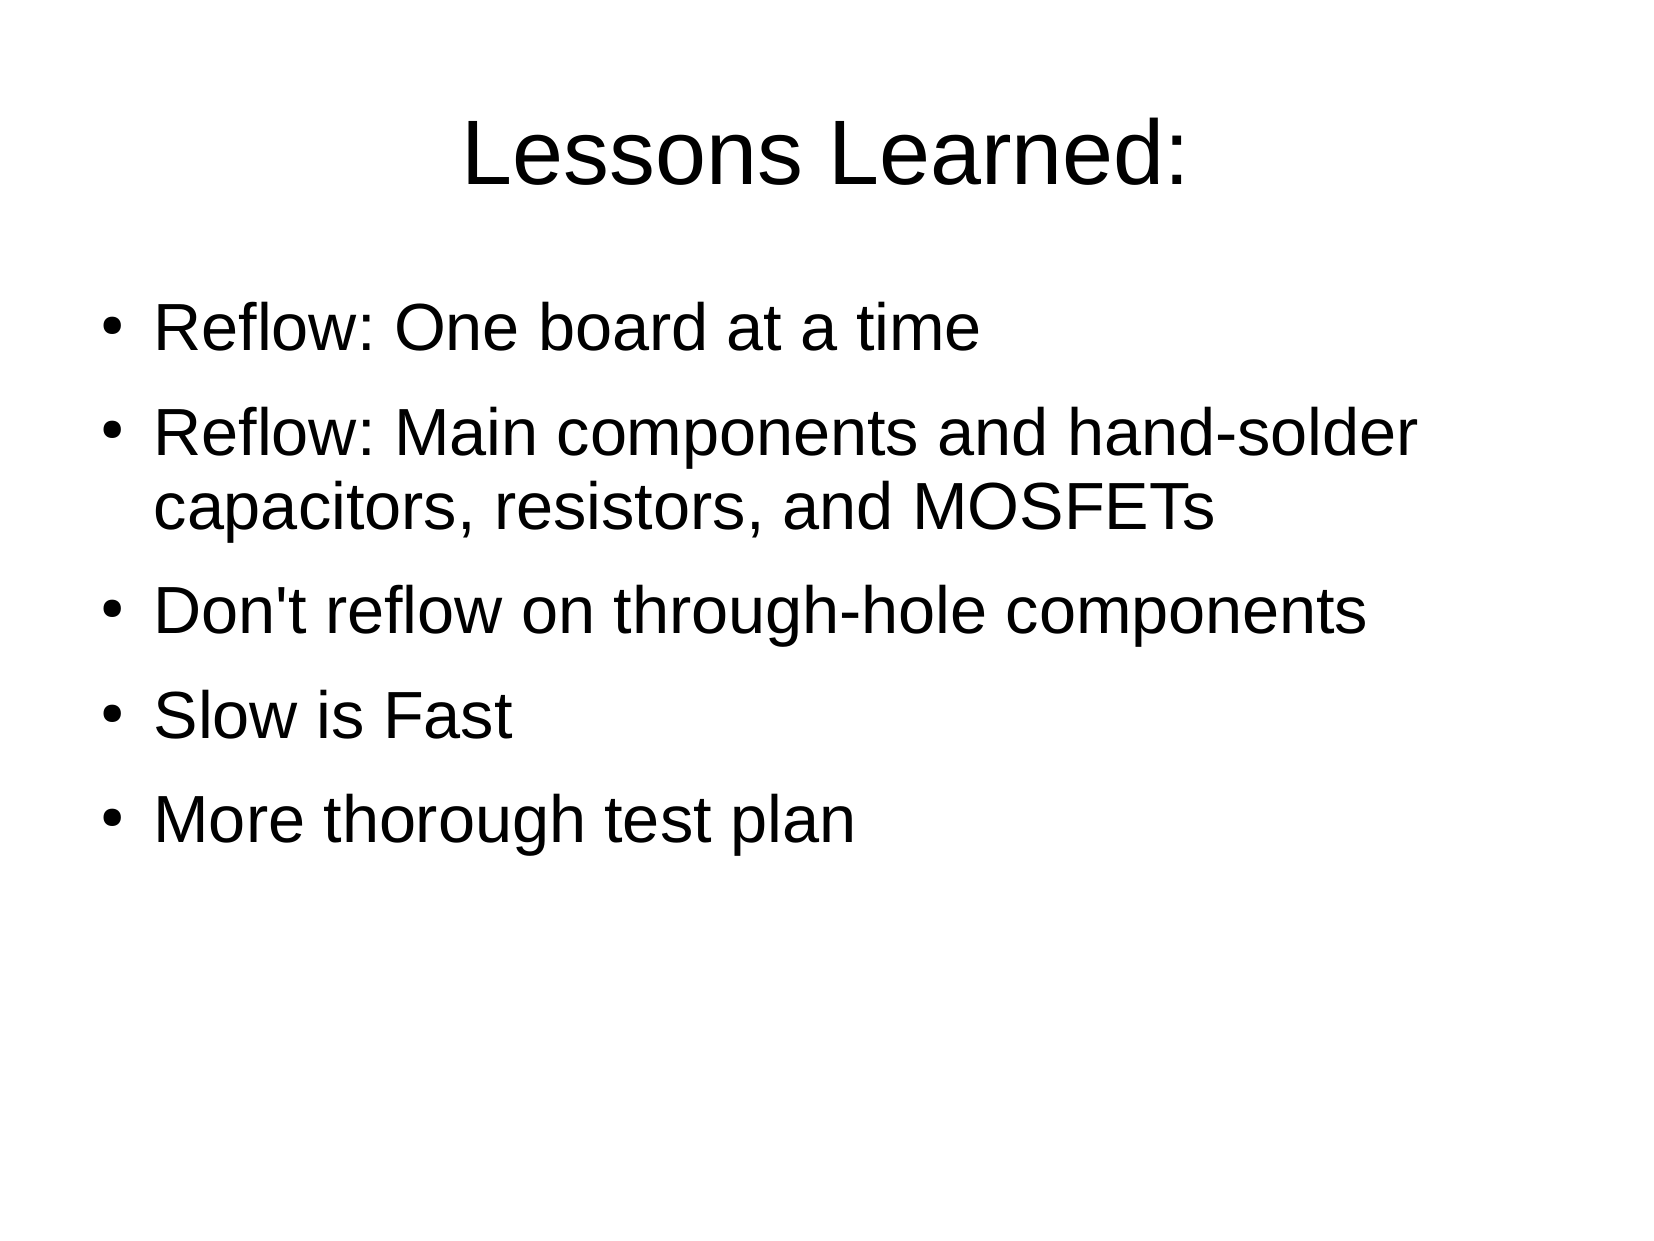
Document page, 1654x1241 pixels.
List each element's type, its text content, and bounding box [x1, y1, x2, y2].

title Lessons Learned: [82, 49, 1571, 257]
list Reflow: One board at a time Reflow: Main components and hand-solder capacitors, resistors, and MOSFETs Don't reflow on through-hole components Slow is Fast More thorough test plan [82, 290, 1538, 1010]
